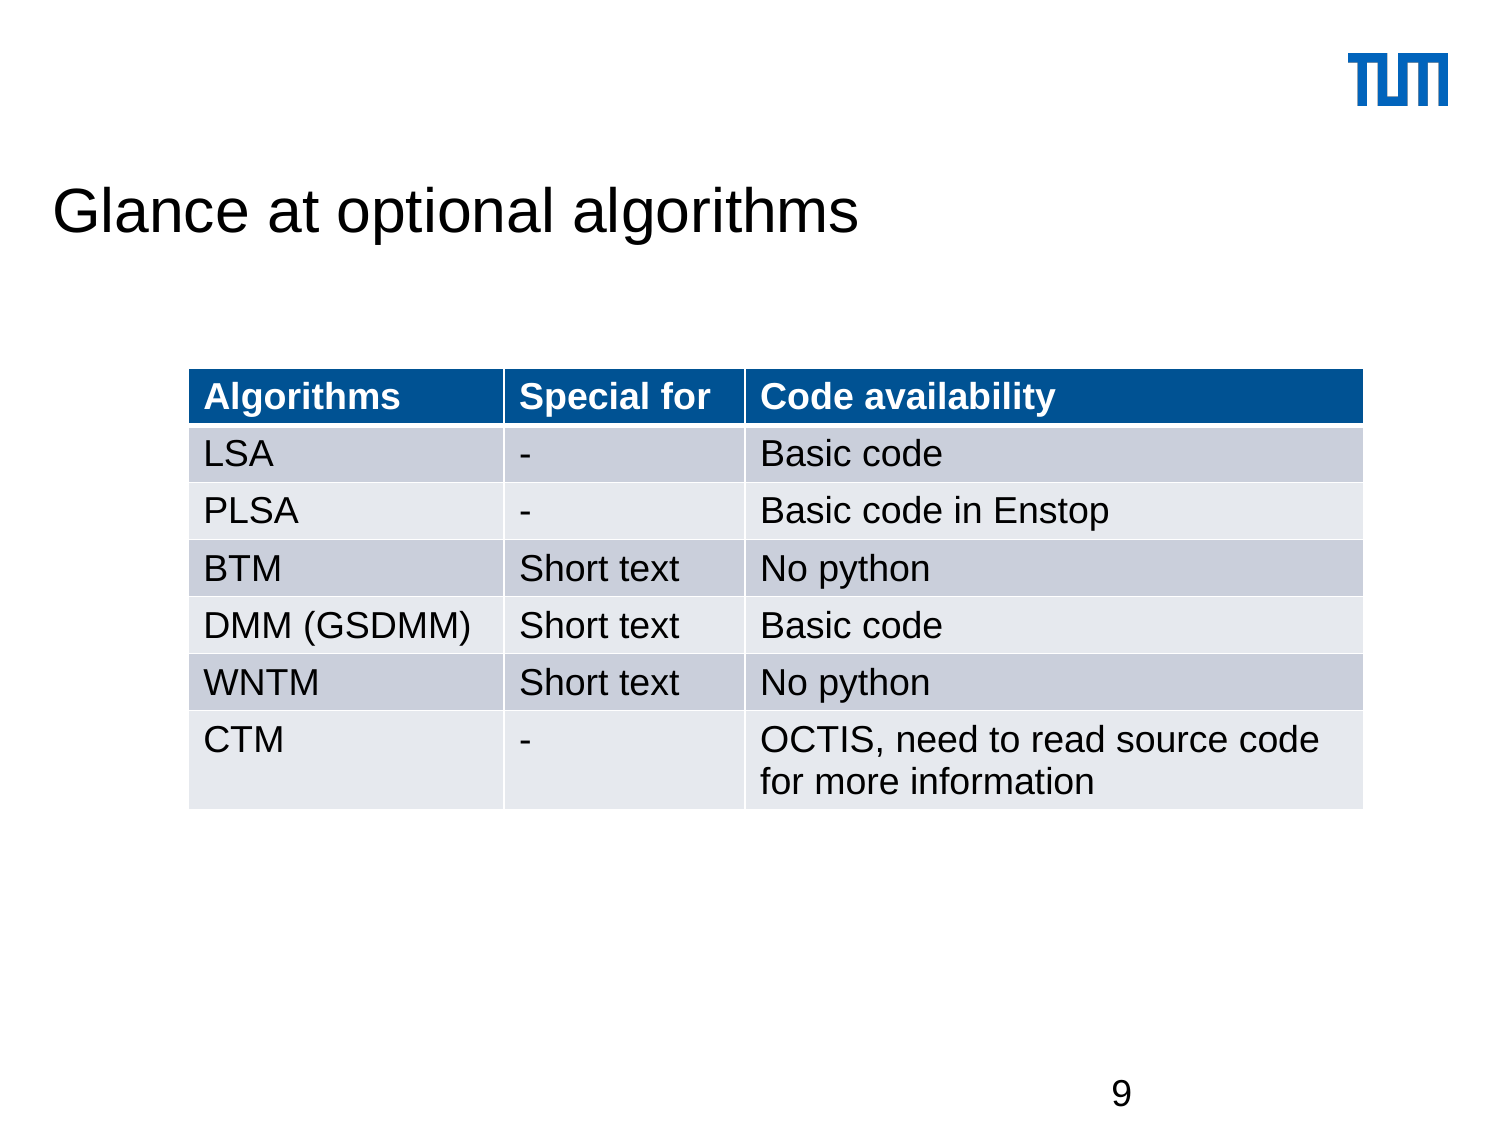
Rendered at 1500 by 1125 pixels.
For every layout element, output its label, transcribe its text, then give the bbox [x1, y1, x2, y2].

table_cell No python [746, 540, 1363, 596]
table_cell Short text [505, 654, 744, 710]
table_cell CTM [189, 711, 503, 809]
table_cell PLSA [189, 483, 503, 539]
table_cell OCTIS, need to read source code for more information [746, 711, 1363, 809]
table_cell - [505, 483, 744, 539]
table_cell Short text [505, 540, 744, 596]
text_box Glance at optional algorithms [52, 165, 1449, 233]
table_cell - [505, 428, 744, 482]
table_cell No python [746, 654, 1363, 710]
table_cell DMM (GSDMM) [189, 597, 503, 653]
table_cell Basic code [746, 428, 1363, 482]
table_cell WNTM [189, 654, 503, 710]
table_header Code availability [746, 369, 1363, 423]
table_cell BTM [189, 540, 503, 596]
table_cell - [505, 711, 744, 809]
table_header Special for [505, 369, 744, 423]
table_cell Basic code [746, 597, 1363, 653]
table_cell LSA [189, 428, 503, 482]
picture [1348, 53, 1448, 106]
table_header Algorithms [189, 369, 503, 423]
table_cell Basic code in Enstop [746, 483, 1363, 539]
text_box <number> [1111, 1061, 1448, 1122]
table_cell Short text [505, 597, 744, 653]
